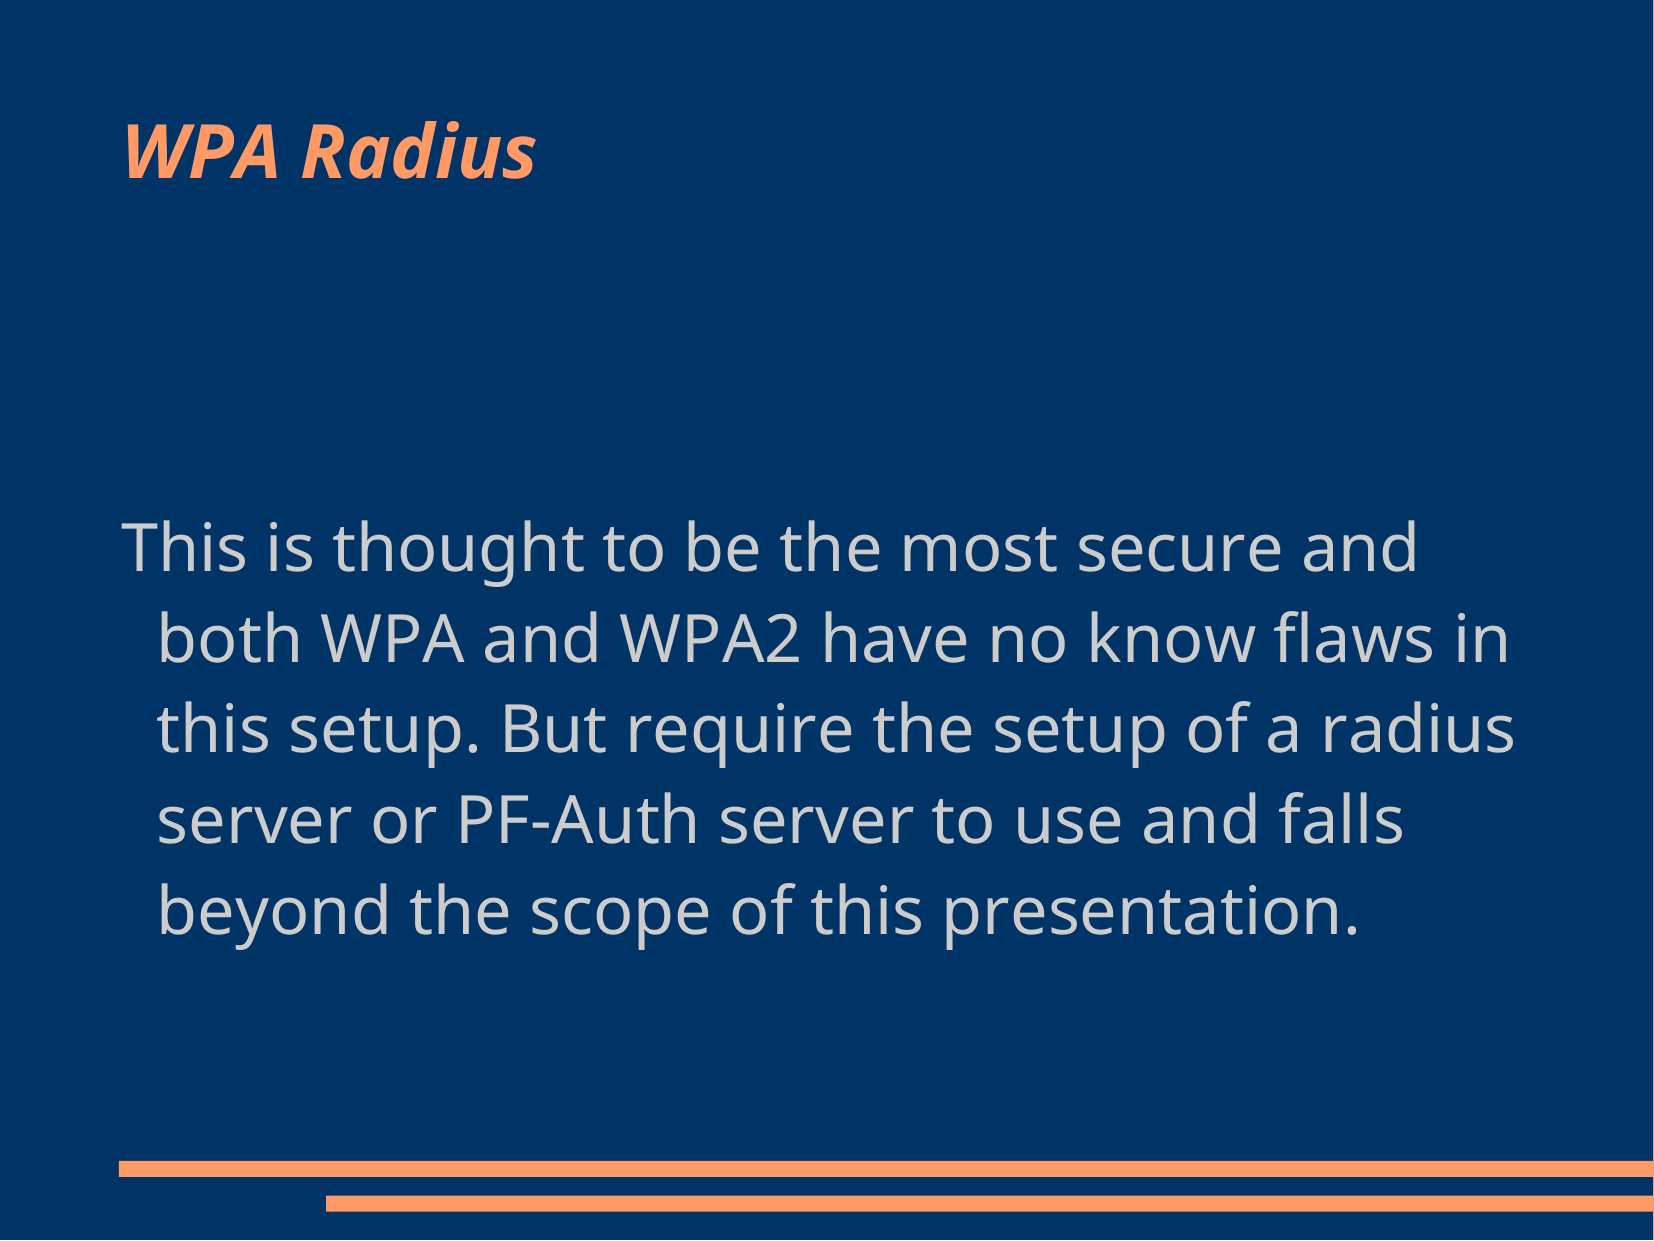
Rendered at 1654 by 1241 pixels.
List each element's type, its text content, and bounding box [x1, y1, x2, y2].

title WPA Radius [121, 46, 1534, 254]
subtitle This is thought to be the most secure and both WPA and WPA2 have no know flaws in this setup. But require the setup of a radius server or PF-Auth server to use and falls beyond the scope of this presentation. [121, 322, 1561, 1133]
